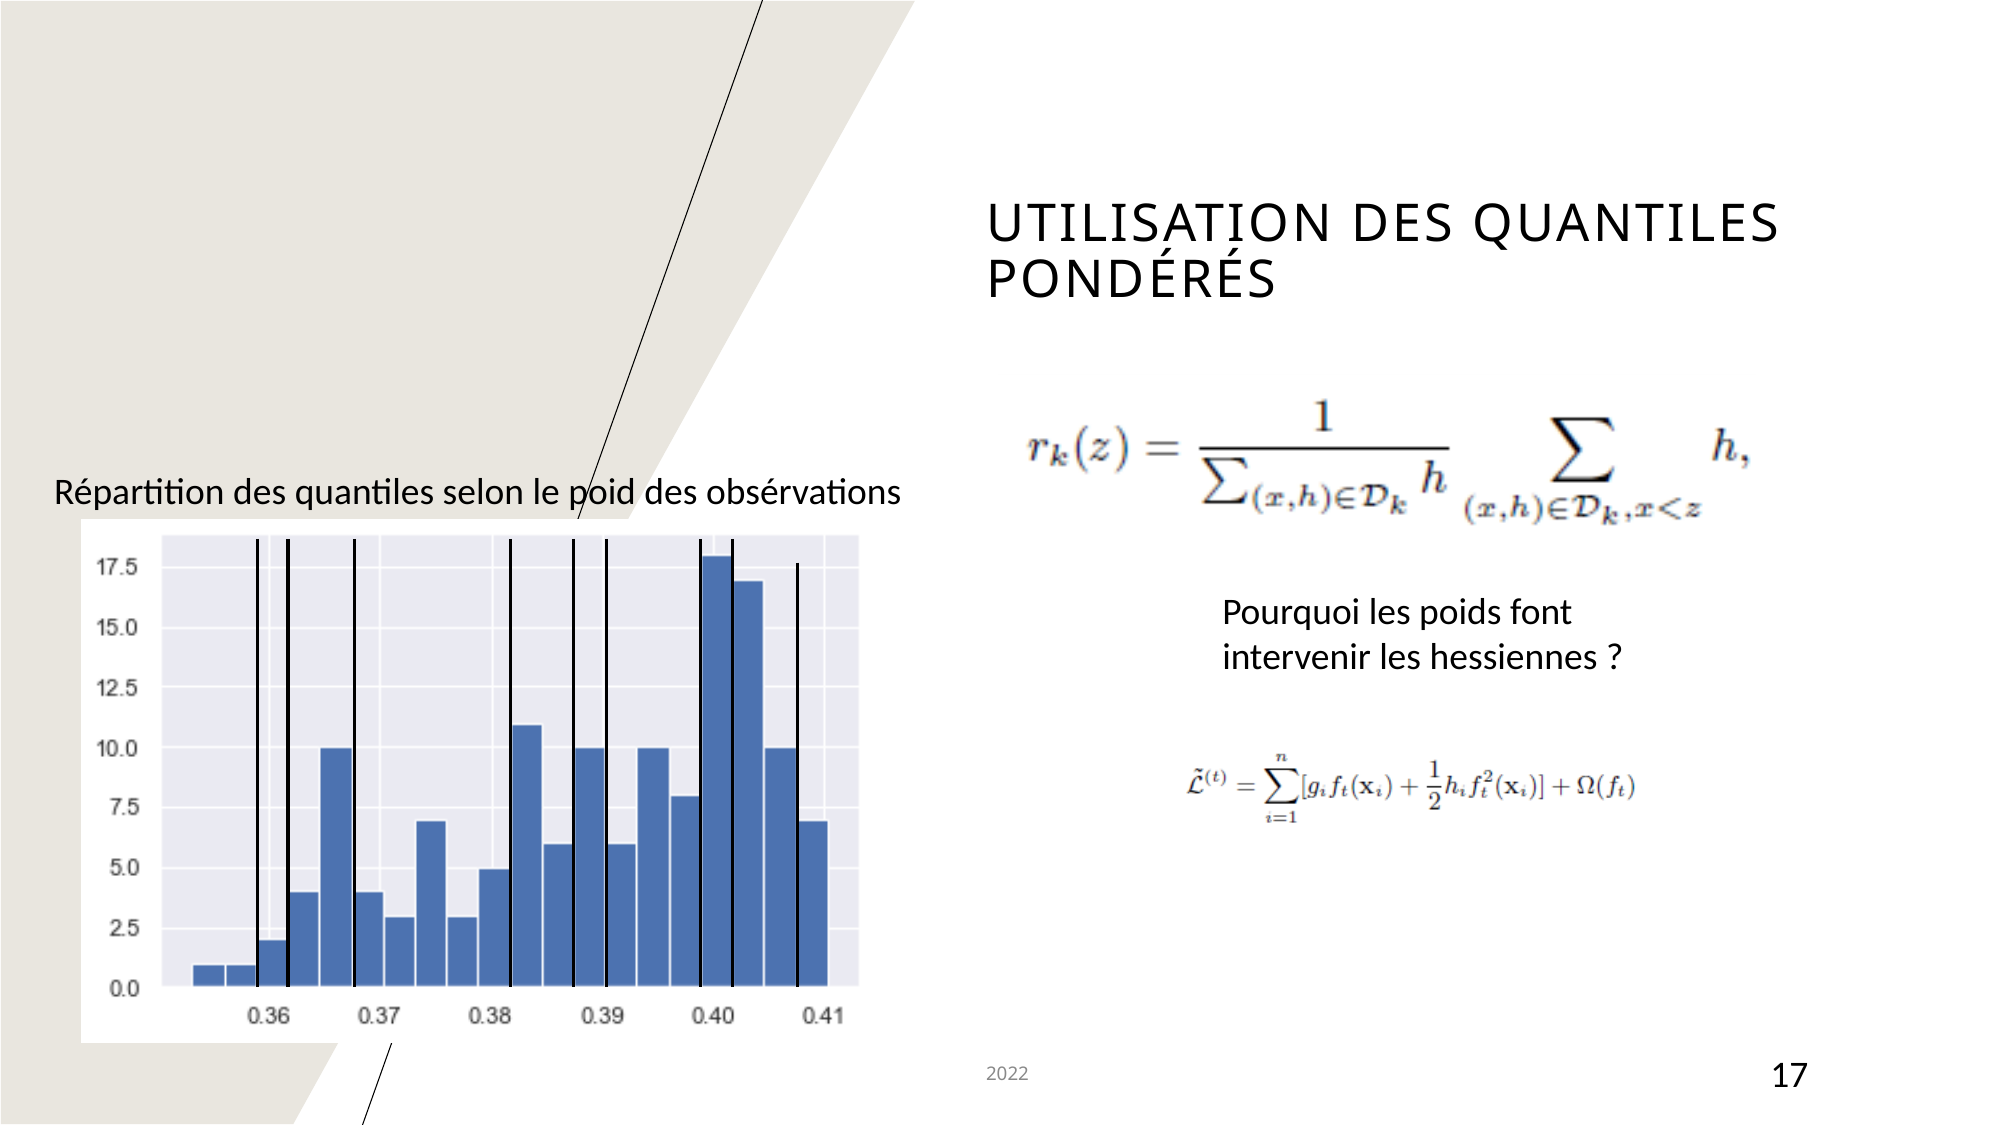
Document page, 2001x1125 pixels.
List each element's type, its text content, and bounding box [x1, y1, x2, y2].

text_box Répartition des quantiles selon le poid des obsérvations [39, 459, 973, 520]
title Utilisation des quantiles pondérés [971, 189, 1863, 328]
text_box [1755, 1042, 1863, 1103]
text_box Pourquoi les poids font intervenir les hessiennes ? [1207, 579, 1743, 686]
text_box 2022 [971, 1042, 1127, 1103]
picture [998, 373, 1756, 563]
picture [1172, 738, 1646, 858]
picture [81, 520, 874, 1043]
